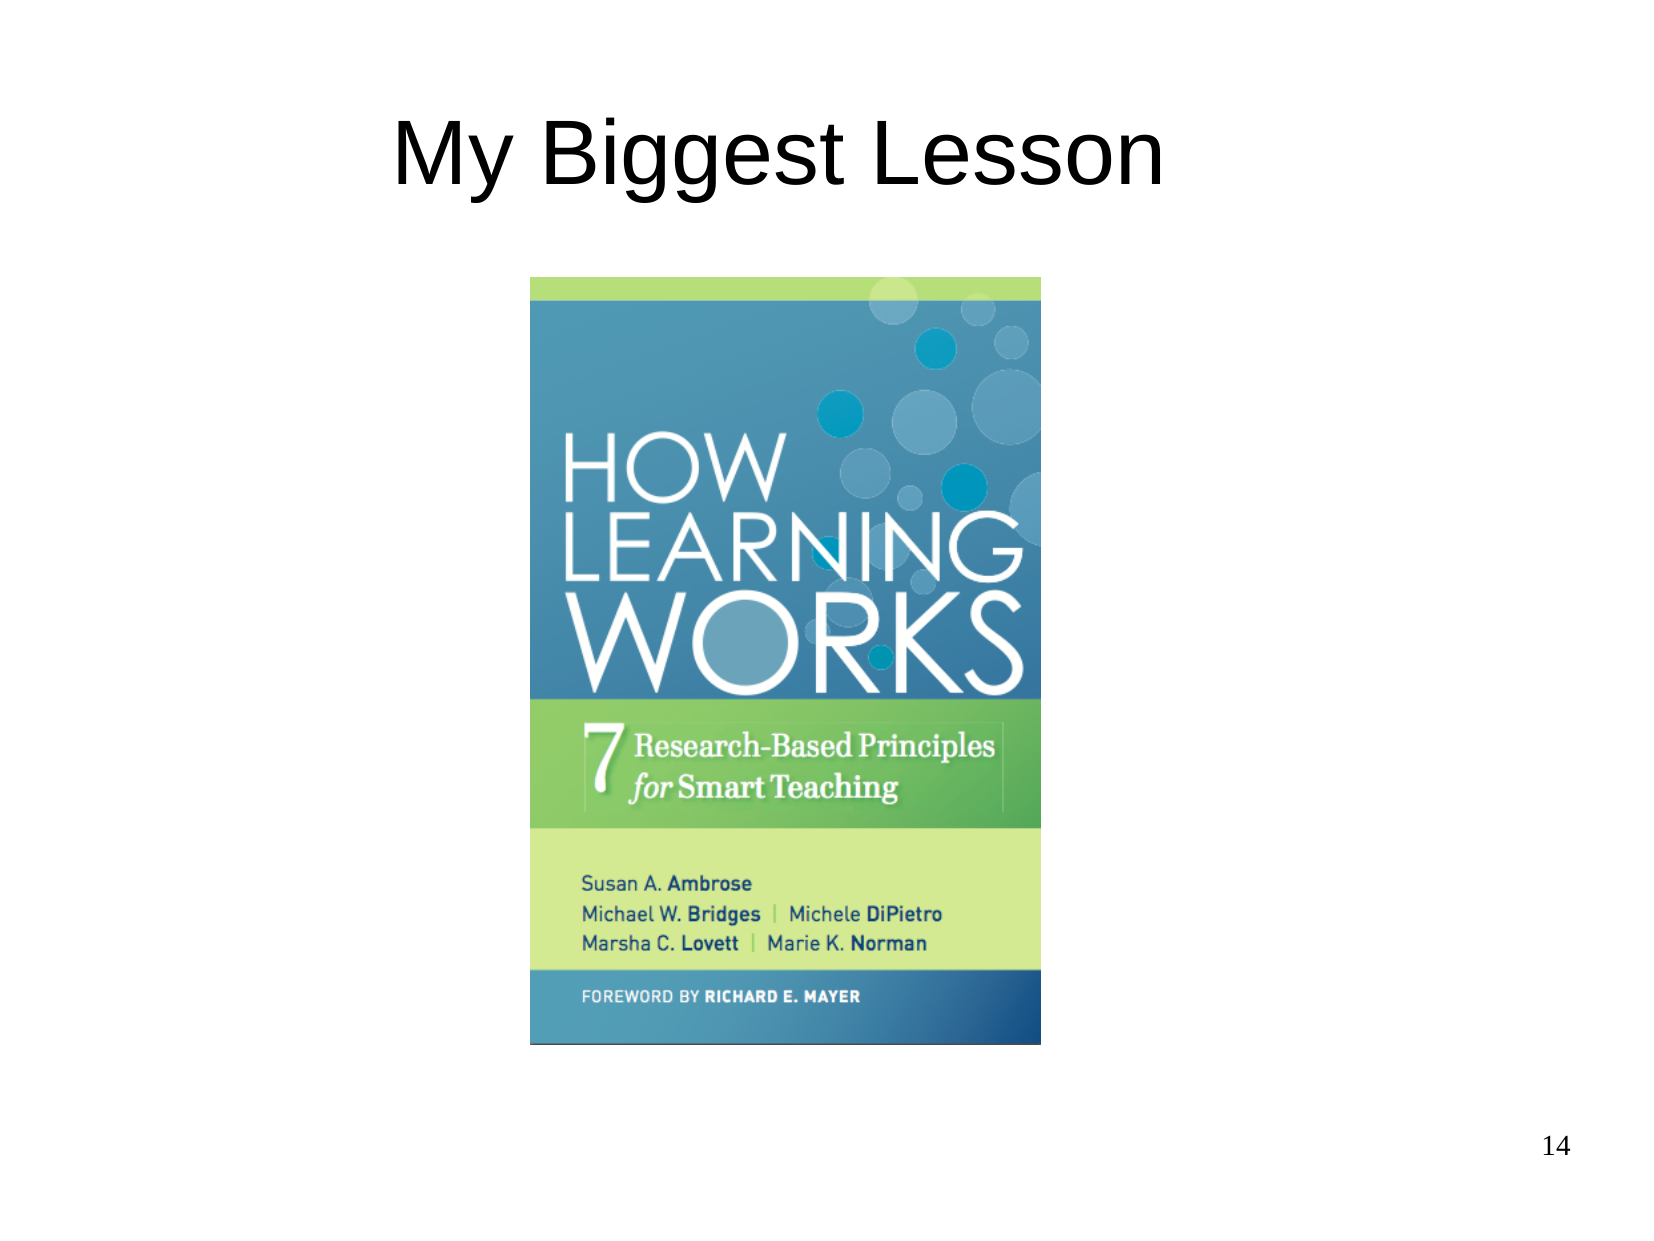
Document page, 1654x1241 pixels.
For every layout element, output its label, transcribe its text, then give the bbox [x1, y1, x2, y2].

picture [530, 277, 1041, 1045]
title My Biggest Lesson [153, 49, 1406, 257]
